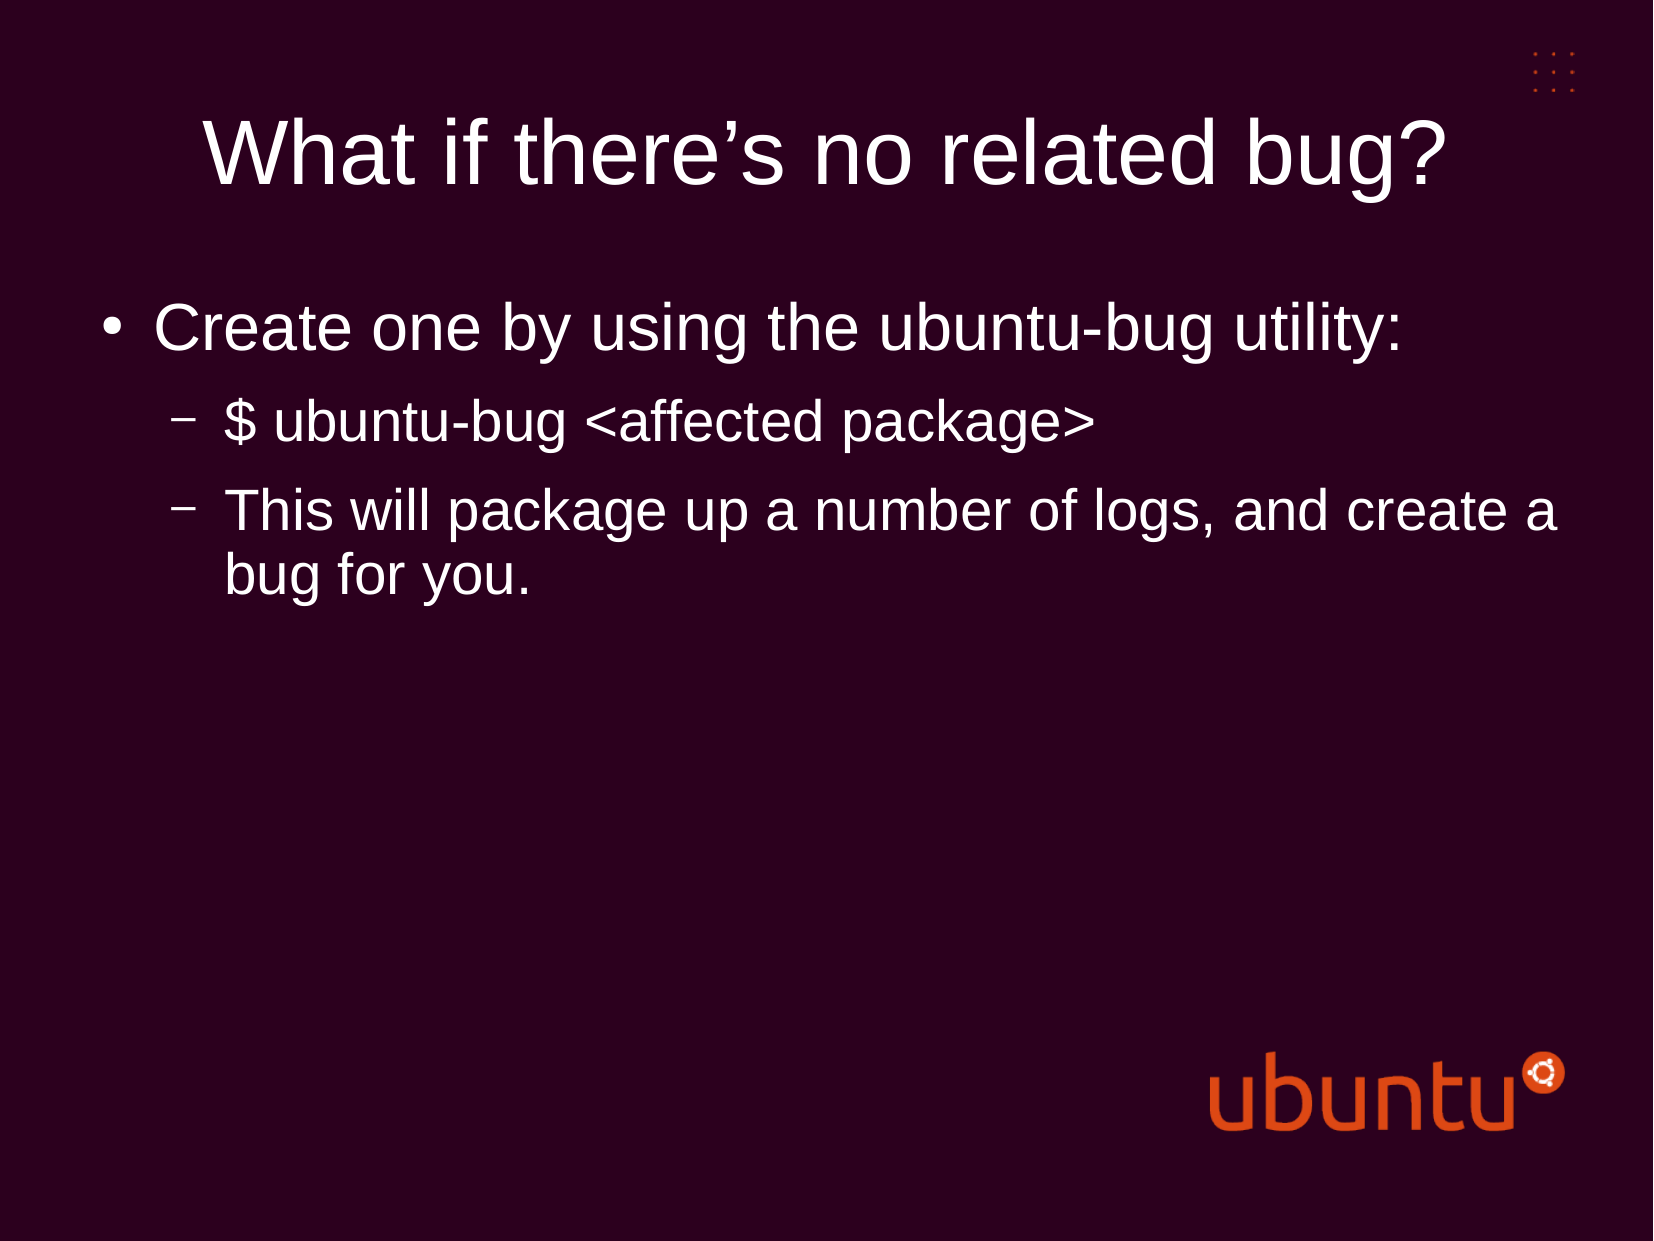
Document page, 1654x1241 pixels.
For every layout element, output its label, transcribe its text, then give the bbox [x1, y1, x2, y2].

picture [1121, 960, 1653, 1223]
list Create one by using the ubuntu-bug utility: $ ubuntu-bug <affected package> This will package up a number of logs, and create a bug for you. [82, 290, 1571, 1010]
title What if there’s no related bug? [82, 49, 1571, 257]
picture [1571, 49, 1575, 94]
